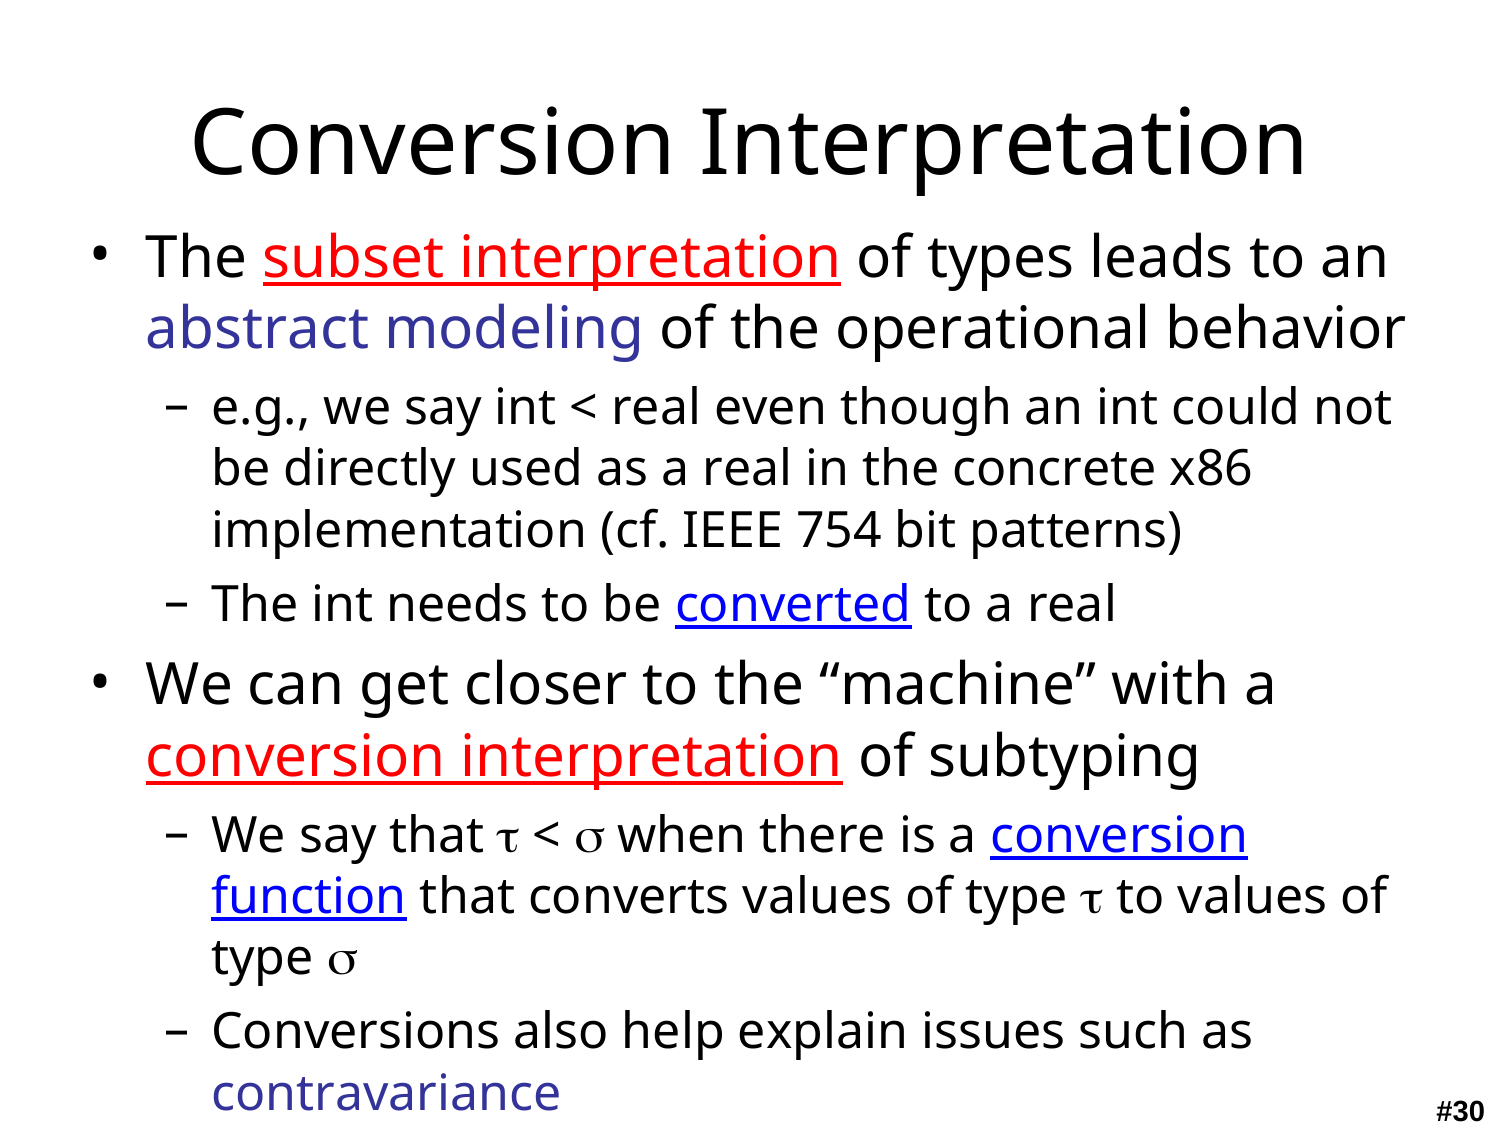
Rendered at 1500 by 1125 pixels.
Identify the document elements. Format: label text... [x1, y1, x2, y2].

list The subset interpretation of types leads to an abstract modeling of the operational behavior e.g., we say int < real even though an int could not be directly used as a real in the concrete x86 implementation (cf. IEEE 754 bit patterns) The int needs to be converted to a real We can get closer to the “machine” with a conversion interpretation of subtyping We say that  <  when there is a conversion function that converts values of type  to values of type  Conversions also help explain issues such as contravariance But: must be careful with conversions [74, 212, 1450, 1051]
title Conversion Interpretation [24, 45, 1476, 233]
